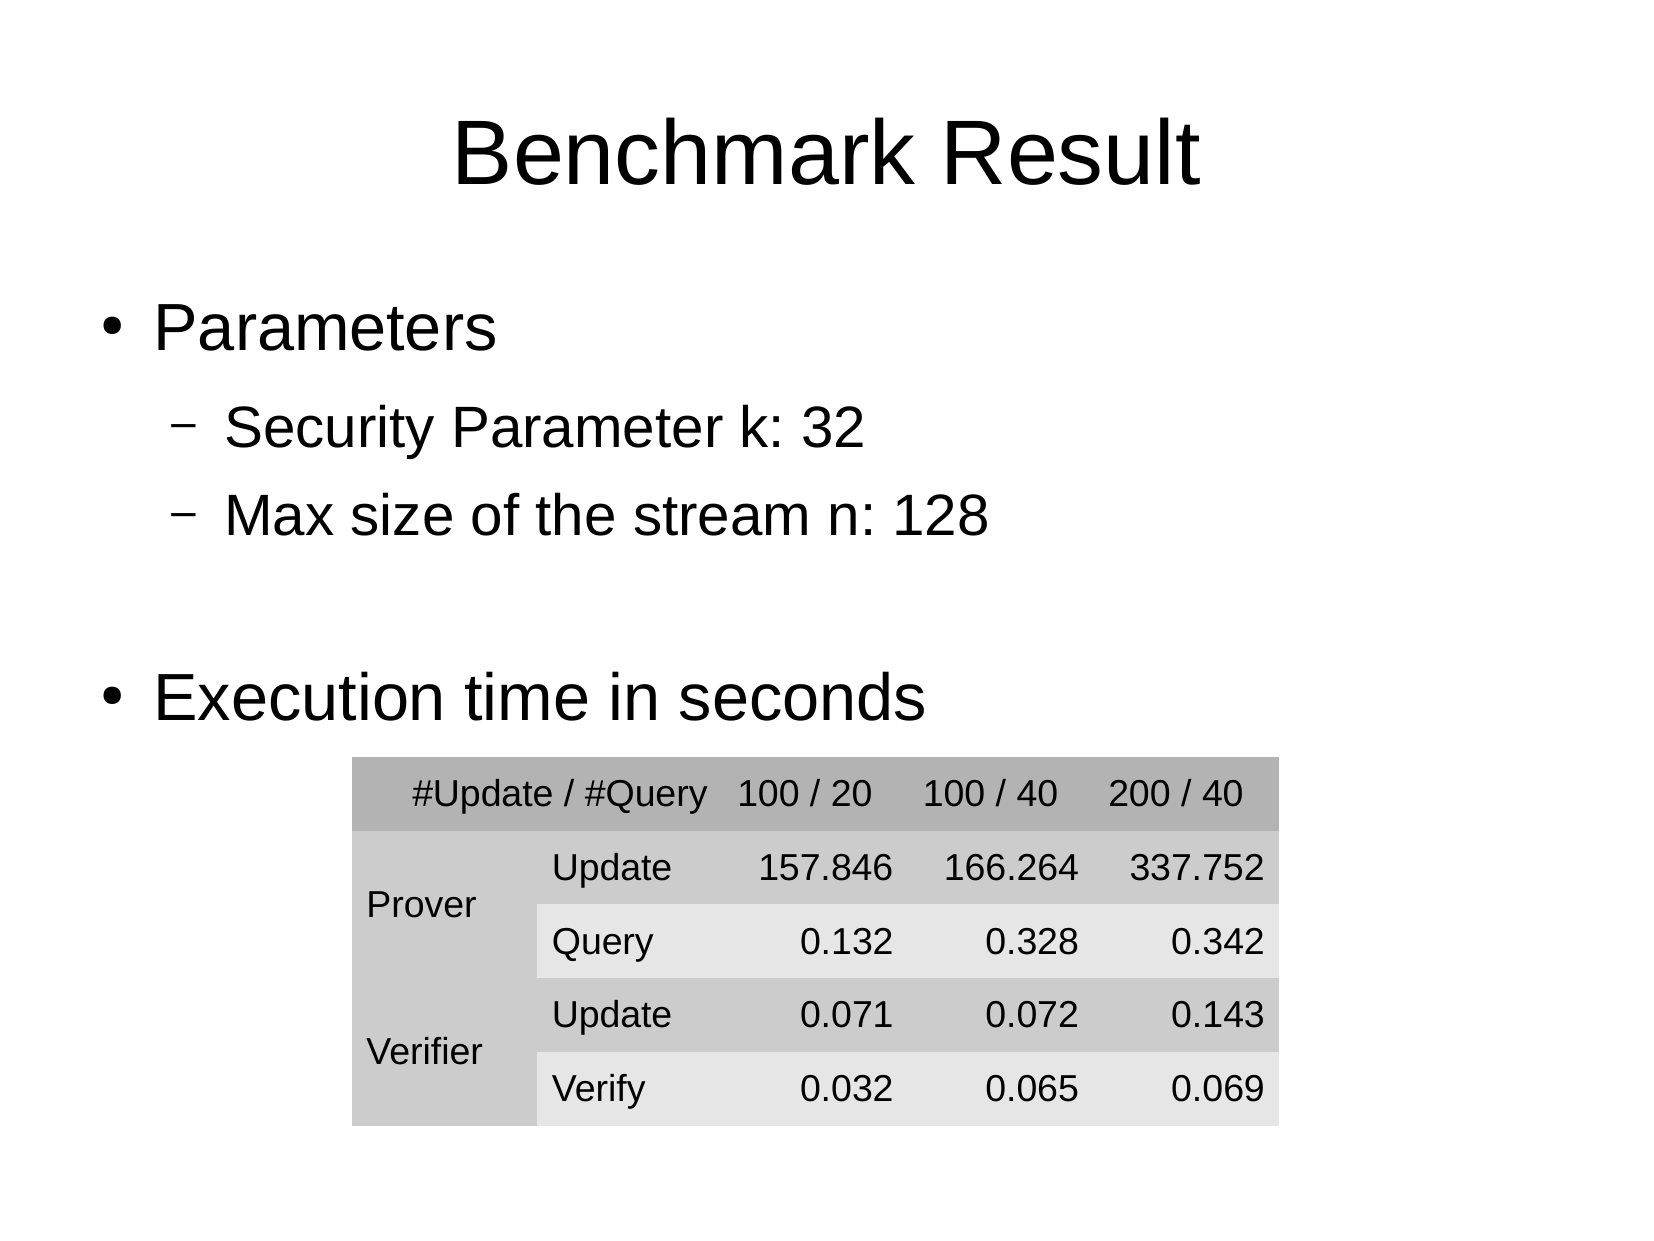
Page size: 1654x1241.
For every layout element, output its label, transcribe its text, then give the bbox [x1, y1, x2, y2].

table_cell 0.071 [723, 978, 908, 1052]
table_header #Update / #Query [352, 757, 723, 831]
table_cell 0.072 [908, 978, 1094, 1052]
table_cell 0.132 [723, 904, 908, 978]
table_cell 0.032 [723, 1052, 908, 1126]
table_cell Verifier [352, 978, 537, 1126]
table_cell Update [537, 831, 723, 904]
table_cell 166.264 [908, 831, 1094, 904]
table_cell 157.846 [723, 831, 908, 904]
table_header 100 / 20 [723, 757, 908, 831]
table_cell 0.069 [1094, 1052, 1279, 1126]
table_cell 0.328 [908, 904, 1094, 978]
table_cell 0.342 [1094, 904, 1279, 978]
table_header 200 / 40 [1094, 757, 1279, 831]
table_cell Query [537, 904, 723, 978]
table_cell 337.752 [1094, 831, 1279, 904]
table_cell Update [537, 978, 723, 1052]
table_cell Verify [537, 1052, 723, 1126]
table_header 100 / 40 [908, 757, 1094, 831]
table_cell Prover [352, 831, 537, 978]
list Parameters Security Parameter k: 32 Max size of the stream n: 128 Execution time in seconds [82, 290, 1538, 1010]
title Benchmark Result [82, 49, 1571, 257]
table_cell 0.143 [1094, 978, 1279, 1052]
table_cell 0.065 [908, 1052, 1094, 1126]
